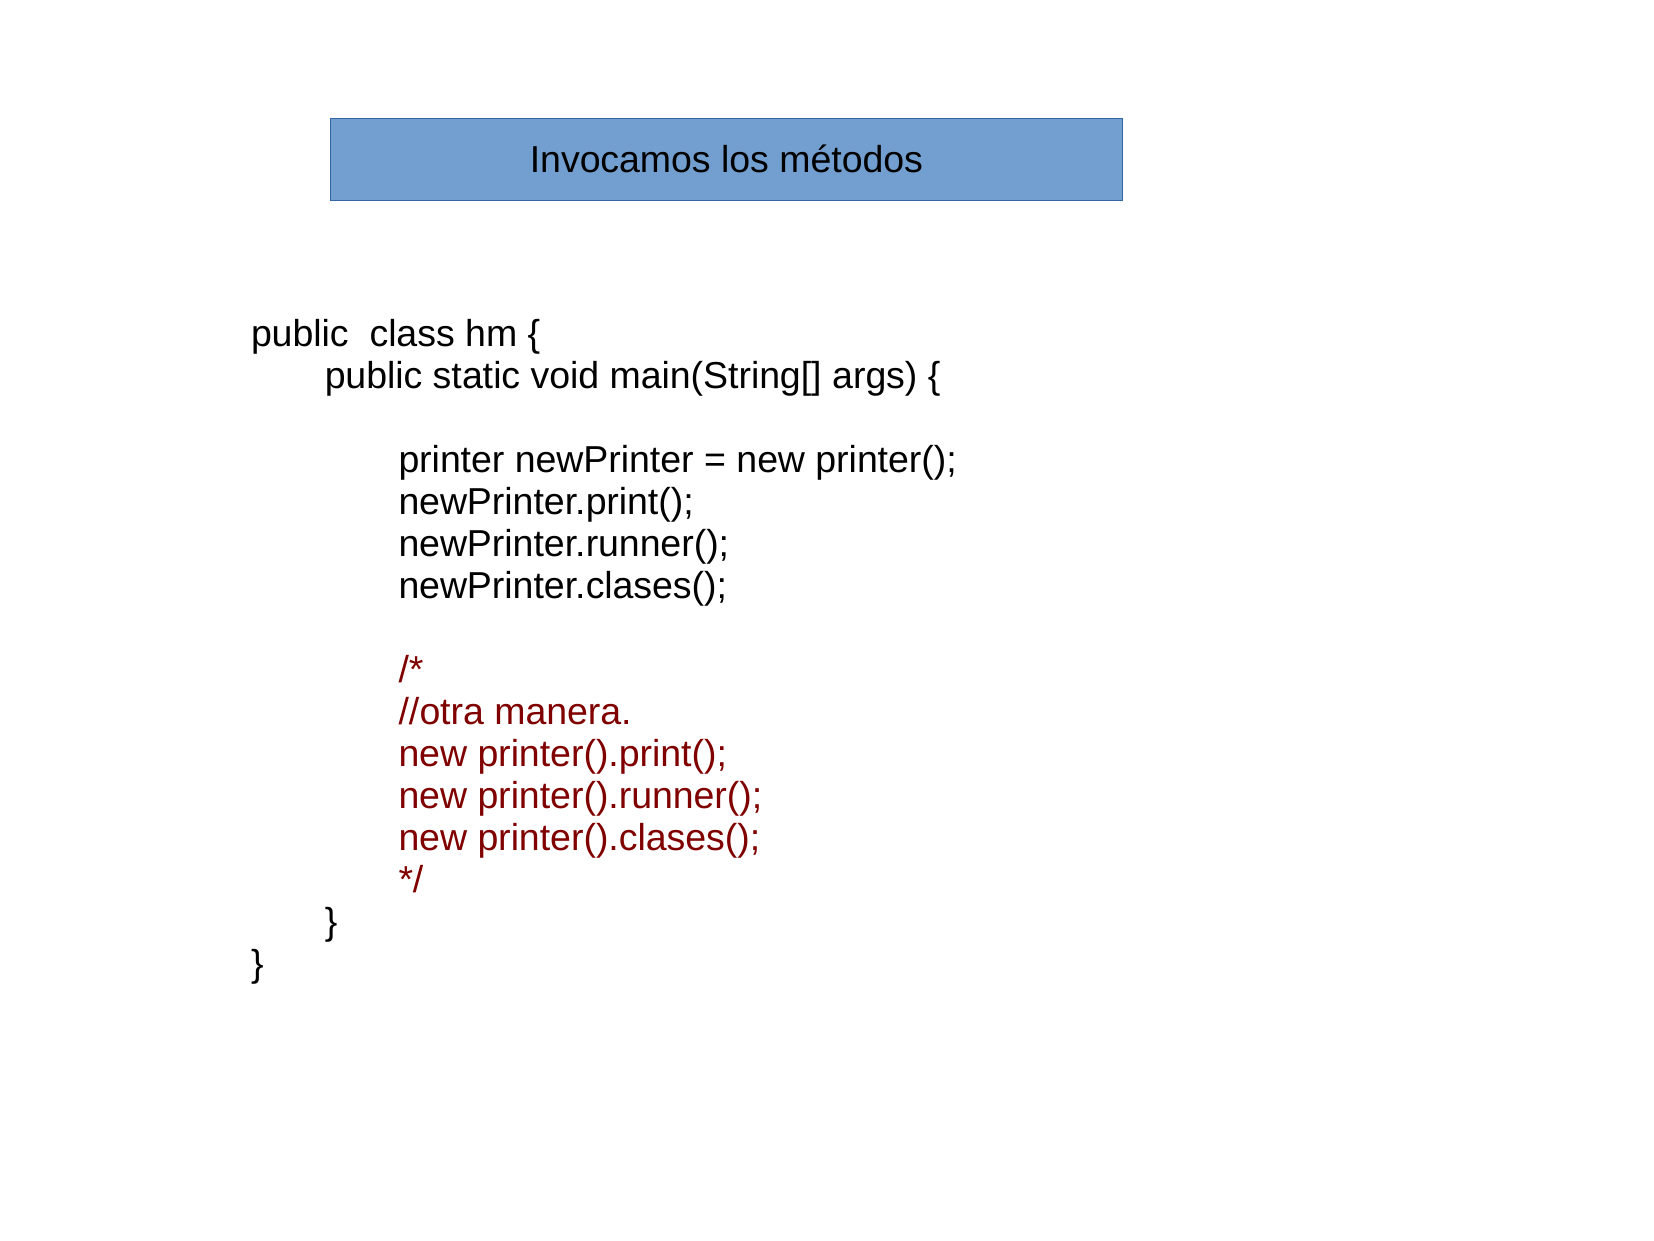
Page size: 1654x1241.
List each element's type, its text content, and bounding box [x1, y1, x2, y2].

text_box Invocamos los métodos [330, 118, 1123, 201]
text_box public class hm { public static void main(String[] args) { printer newPrinter = new printer(); newPrinter.print(); newPrinter.runner(); newPrinter.clases(); /* //otra manera. new printer().print(); new printer().runner(); new printer().clases(); */ } } [236, 305, 1312, 993]
